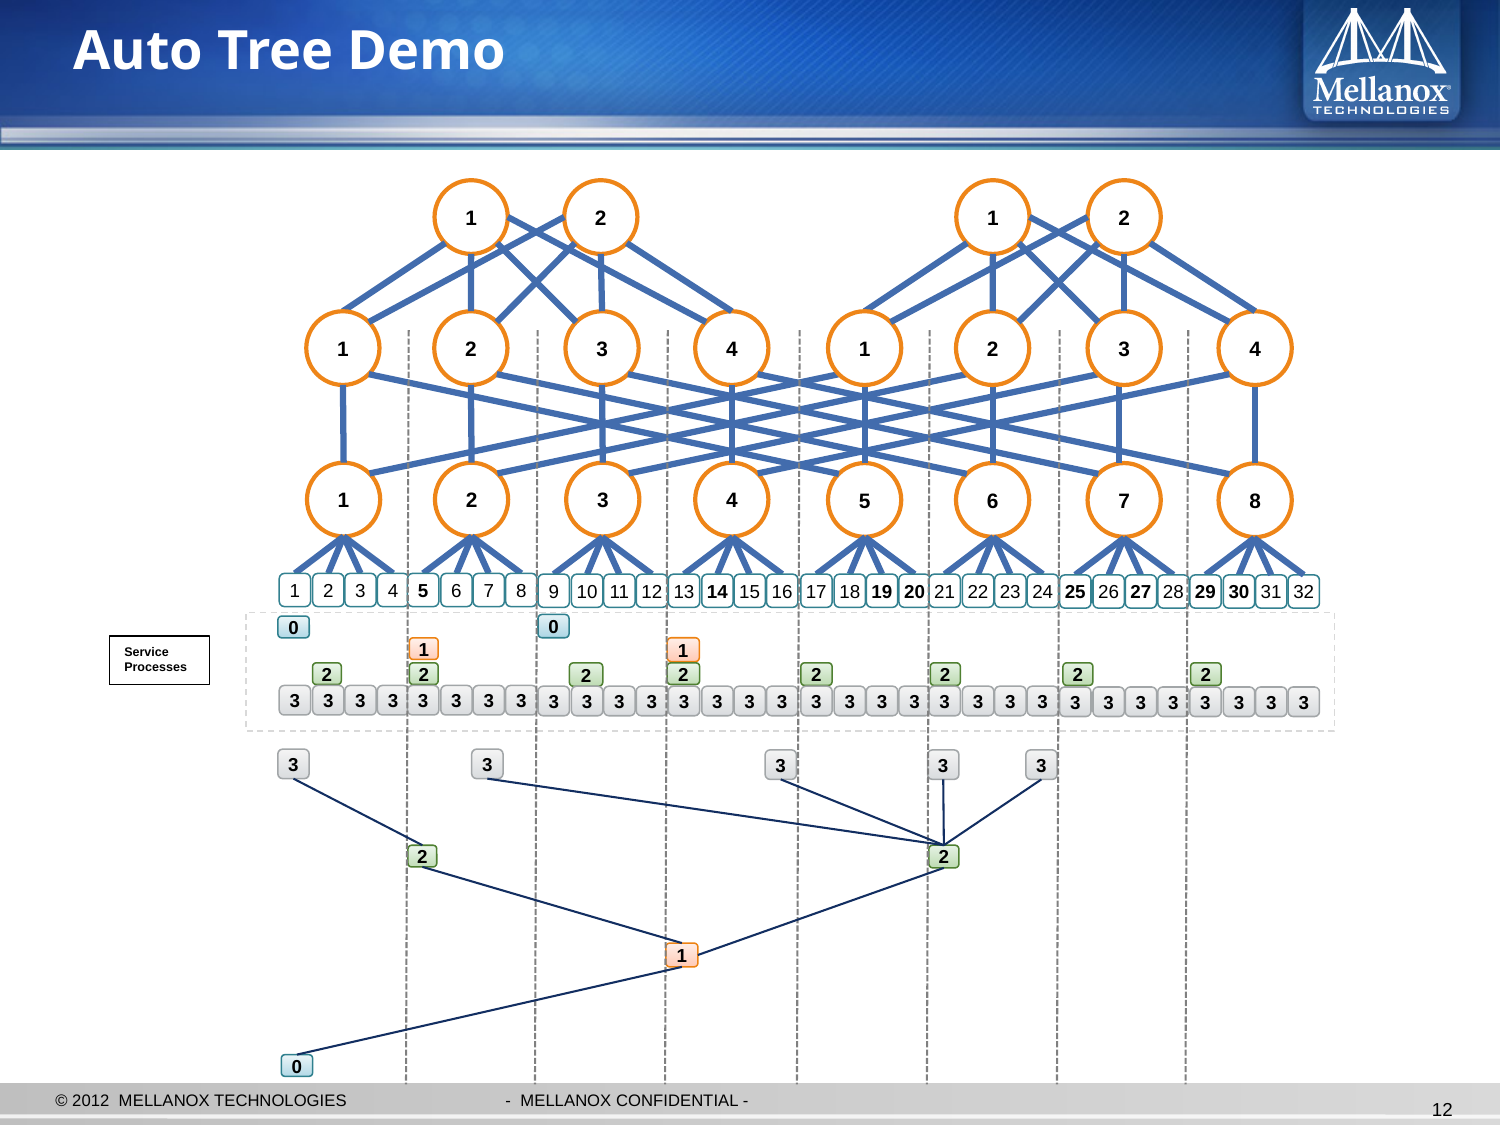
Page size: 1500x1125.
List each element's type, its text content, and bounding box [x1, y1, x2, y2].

text_box 4 [695, 462, 769, 537]
text_box 8 [1218, 463, 1292, 537]
text_box 2 [434, 311, 508, 385]
text_box 3 [505, 685, 537, 715]
text_box 3 [994, 686, 1027, 716]
text_box 3 [765, 749, 797, 780]
text_box 5 [828, 463, 902, 537]
text_box 3 [1092, 686, 1125, 717]
text_box 2 [312, 573, 344, 607]
text_box 3 [1157, 686, 1190, 717]
text_box 3 [1087, 311, 1161, 385]
text_box 3 [834, 686, 866, 716]
text_box 3 [538, 686, 570, 716]
text_box 3 [344, 685, 377, 715]
text_box 7 [1087, 463, 1161, 537]
text_box 19 [866, 574, 898, 608]
text_box 2 [312, 662, 342, 685]
text_box 1 [667, 637, 700, 662]
text_box 3 [312, 685, 344, 715]
text_box 3 [1025, 749, 1058, 780]
text_box 2 [564, 180, 638, 254]
text_box 10 [571, 574, 603, 608]
text_box 3 [344, 573, 377, 607]
text_box 2 [930, 662, 961, 686]
text_box 3 [928, 686, 961, 716]
text_box 2 [928, 845, 959, 868]
text_box 3 [1223, 686, 1255, 717]
text_box 3 [636, 686, 668, 716]
text_box 3 [565, 311, 639, 385]
text_box 16 [766, 574, 798, 608]
text_box 27 [1125, 574, 1157, 609]
text_box 2 [667, 662, 700, 685]
text_box 11 [603, 574, 636, 608]
text_box 13 [668, 574, 700, 608]
text_box 3 [471, 749, 504, 779]
text_box 1 [956, 180, 1030, 254]
text_box 18 [834, 574, 866, 608]
text_box 1 [665, 943, 698, 967]
text_box 32 [1288, 574, 1320, 609]
text_box 25 [1059, 574, 1091, 609]
text_box 3 [1125, 686, 1157, 717]
text_box 3 [898, 686, 928, 716]
text_box 3 [866, 686, 898, 716]
text_box 3 [440, 685, 473, 715]
text_box 0 [281, 1054, 313, 1077]
text_box 1 [434, 180, 508, 254]
text_box 0 [277, 616, 310, 638]
text_box 1 [306, 462, 381, 536]
text_box 3 [800, 686, 833, 716]
text_box 22 [962, 574, 994, 608]
text_box 3 [733, 686, 766, 716]
text_box 2 [409, 662, 439, 685]
text_box 3 [407, 685, 439, 715]
text_box 31 [1255, 574, 1287, 609]
text_box 3 [473, 685, 505, 715]
text_box 15 [733, 574, 766, 608]
text_box 4 [1218, 311, 1292, 385]
text_box Service Processes [109, 636, 209, 685]
text_box 14 [701, 574, 734, 608]
text_box 3 [701, 686, 734, 716]
text_box 30 [1223, 574, 1255, 609]
text_box 17 [800, 574, 833, 608]
text_box 3 [1288, 686, 1320, 717]
text_box 1 [306, 311, 380, 385]
text_box 23 [994, 574, 1027, 608]
text_box 3 [279, 685, 311, 715]
text_box 20 [898, 574, 929, 608]
text_box 3 [571, 686, 603, 716]
text_box 3 [277, 749, 310, 779]
text_box 2 [955, 311, 1030, 385]
text_box 3 [603, 686, 636, 716]
text_box 5 [407, 573, 439, 607]
text_box 9 [538, 574, 570, 608]
text_box 2 [800, 662, 833, 686]
text_box 2 [1062, 662, 1093, 686]
text_box 6 [440, 573, 473, 607]
text_box 2 [569, 662, 603, 687]
text_box 8 [505, 573, 537, 607]
text_box 1 [828, 311, 902, 385]
text_box 3 [927, 749, 959, 780]
text_box 1 [279, 573, 311, 607]
text_box 3 [377, 685, 407, 715]
text_box 0 [537, 614, 570, 638]
text_box 28 [1157, 574, 1189, 609]
text_box 3 [1255, 686, 1287, 717]
text_box 2 [407, 845, 437, 867]
text_box 4 [377, 573, 407, 607]
text_box 3 [1189, 686, 1222, 717]
text_box 2 [1087, 180, 1161, 254]
title Auto Tree Demo [58, 0, 1268, 129]
text_box 26 [1092, 574, 1125, 609]
text_box 3 [962, 686, 994, 716]
text_box 24 [1027, 574, 1059, 608]
text_box 3 [668, 686, 700, 716]
text_box 2 [434, 462, 509, 536]
text_box 3 [1027, 686, 1059, 716]
text_box 4 [695, 311, 769, 385]
text_box 29 [1189, 574, 1222, 609]
text_box 21 [928, 574, 961, 608]
text_box 1 [409, 637, 439, 660]
text_box 3 [766, 686, 798, 716]
text_box 3 [1059, 686, 1091, 717]
text_box 6 [955, 463, 1030, 537]
text_box 2 [1190, 662, 1222, 686]
text_box 3 [566, 462, 640, 537]
text_box 12 [636, 574, 668, 608]
picture [0, 0, 1500, 150]
text_box 7 [473, 573, 505, 607]
